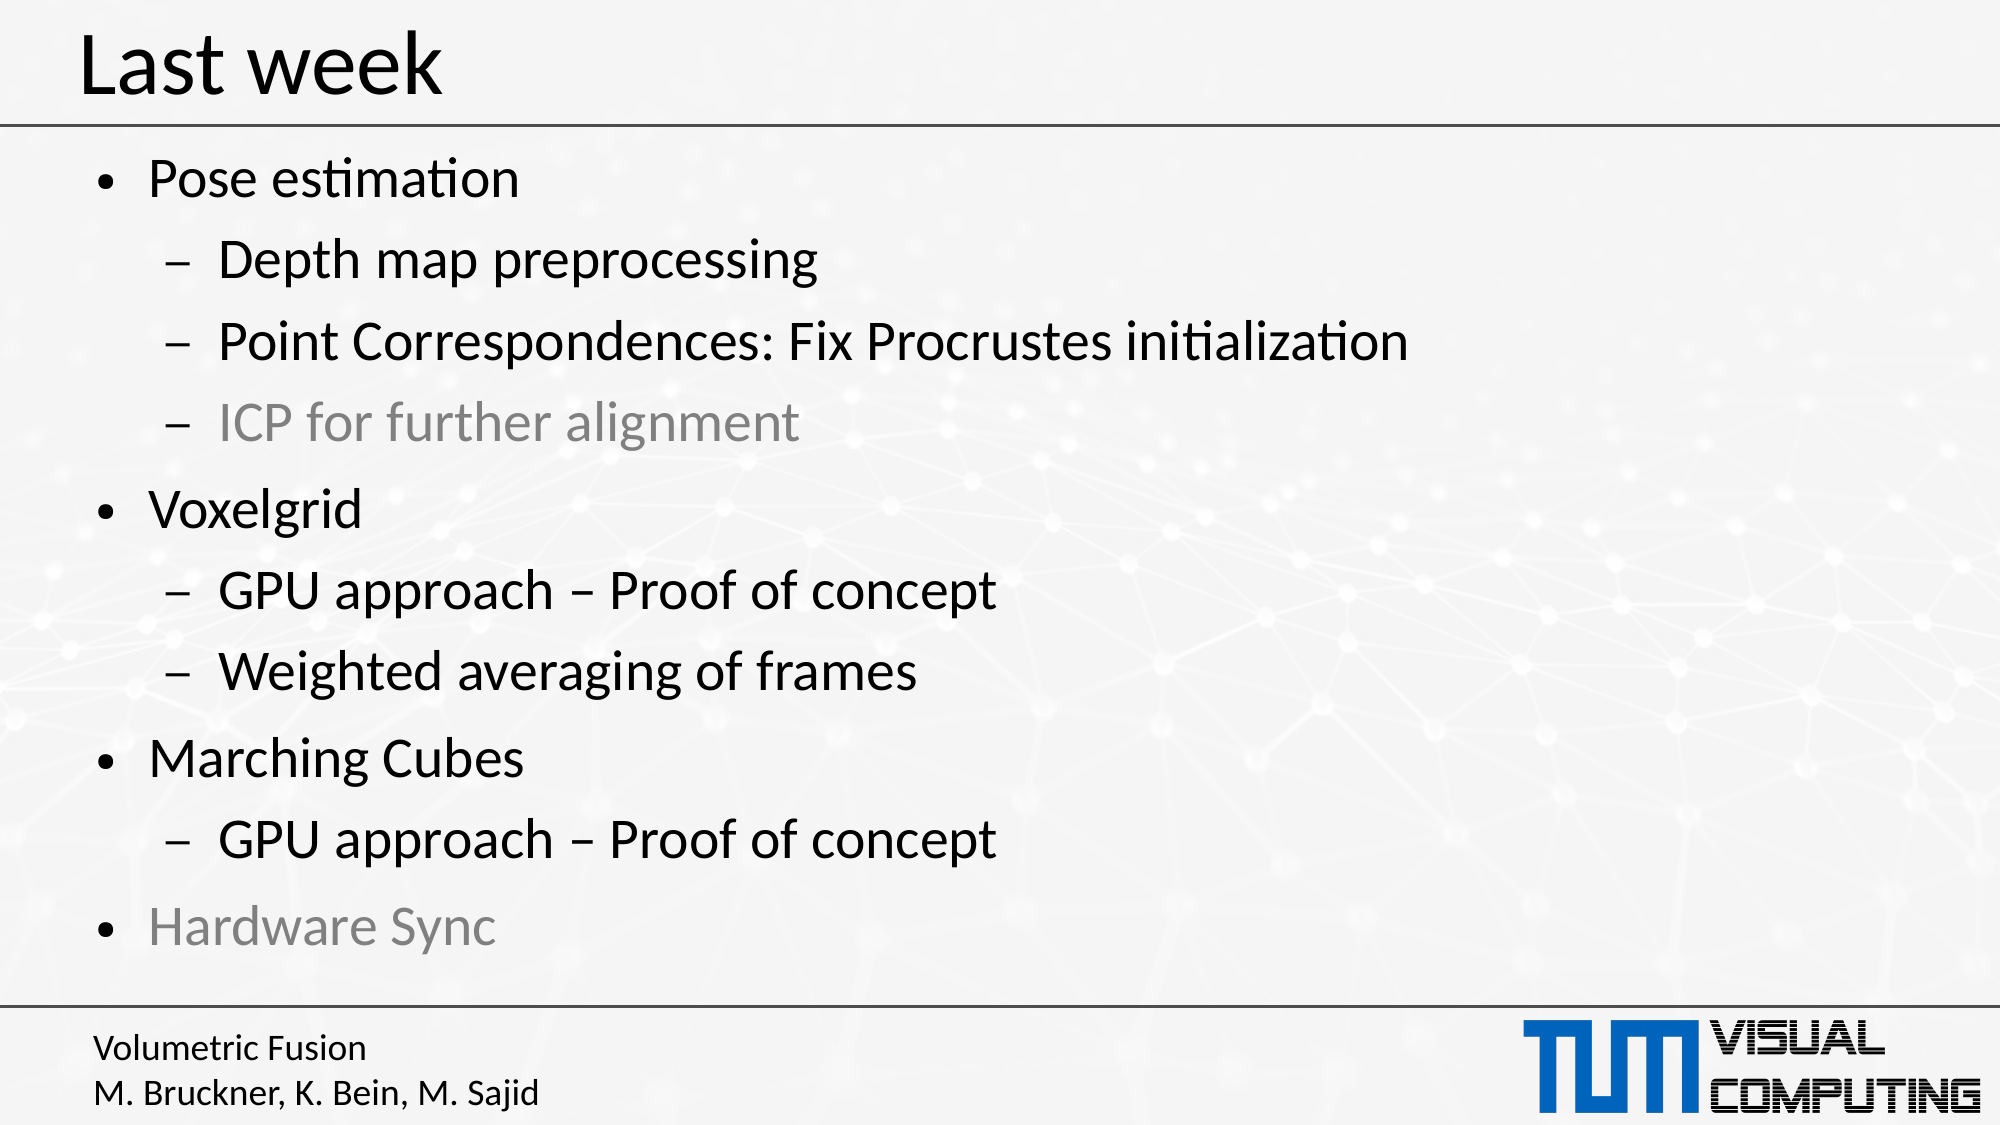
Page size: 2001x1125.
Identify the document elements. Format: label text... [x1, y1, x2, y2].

list Pose estimation Depth map preprocessing Point Correspondences: Fix Procrustes initialization ICP for further alignment Voxelgrid GPU approach – Proof of concept Weighted averaging of frames Marching Cubes GPU approach – Proof of concept Hardware Sync [78, 154, 1925, 968]
picture [1523, 1018, 1983, 1117]
title Last week [78, 0, 1510, 143]
